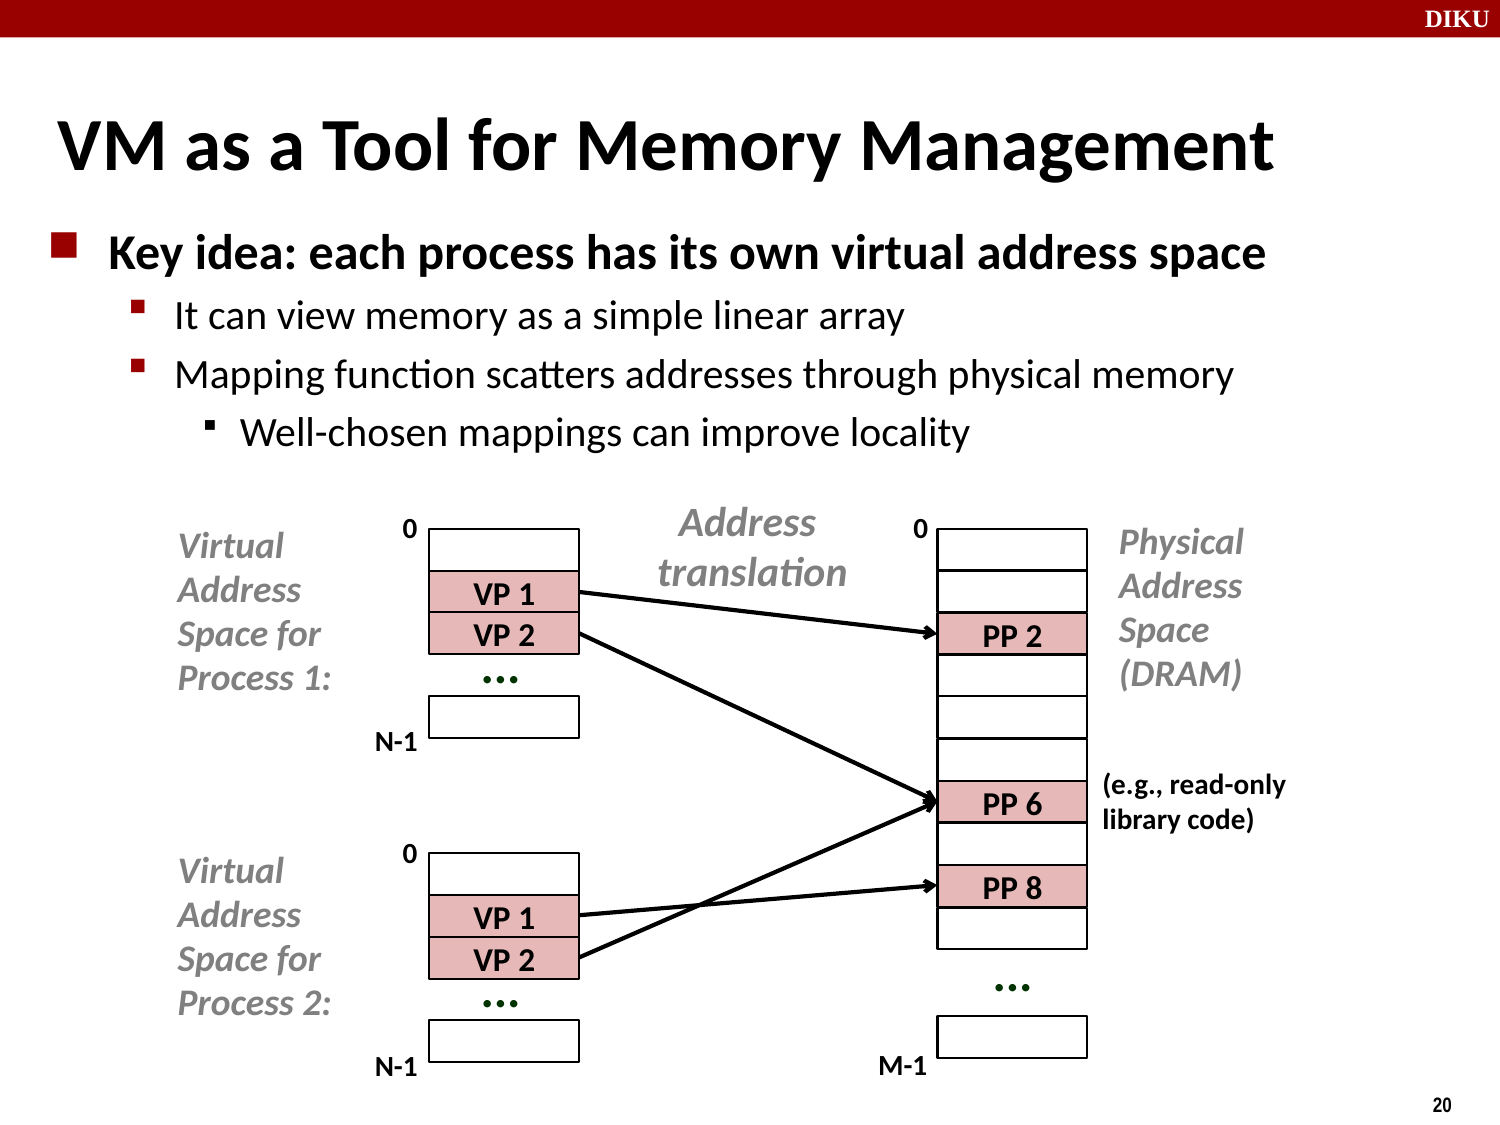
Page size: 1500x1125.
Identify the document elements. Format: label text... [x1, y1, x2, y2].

text_box 0 [898, 503, 944, 553]
text_box Address translation [642, 487, 863, 603]
text_box 0 [387, 503, 433, 553]
text_box N-1 [359, 1041, 433, 1092]
text_box PP 6 [937, 780, 1088, 822]
text_box ... [977, 941, 1048, 1017]
text_box 0 [387, 828, 433, 878]
text_box Physical Address Space (DRAM) [1104, 511, 1280, 704]
text_box VM as a Tool for Memory Management [43, 93, 1456, 188]
text_box VP 2 [429, 936, 580, 979]
text_box VP 1 [429, 895, 580, 936]
text_box PP 8 [937, 865, 1088, 907]
text_box (e.g., read-only library code) [1088, 760, 1326, 844]
text_box Virtual Address Space for Process 1: [162, 516, 388, 708]
text_box ... [465, 633, 536, 708]
text_box VP 2 [429, 612, 580, 655]
text_box Virtual Address Space for Process 2: [162, 841, 388, 1033]
text_box VP 1 [429, 571, 580, 612]
text_box N-1 [359, 716, 433, 767]
text_box M-1 [863, 1040, 943, 1091]
text_box ... [465, 957, 536, 1033]
text_box Key idea: each process has its own virtual address space It can view memory as a simple linear array Mapping function scatters addresses through physical memory Well-chosen mappings can improve locality [37, 212, 1326, 419]
text_box PP 2 [937, 612, 1088, 653]
